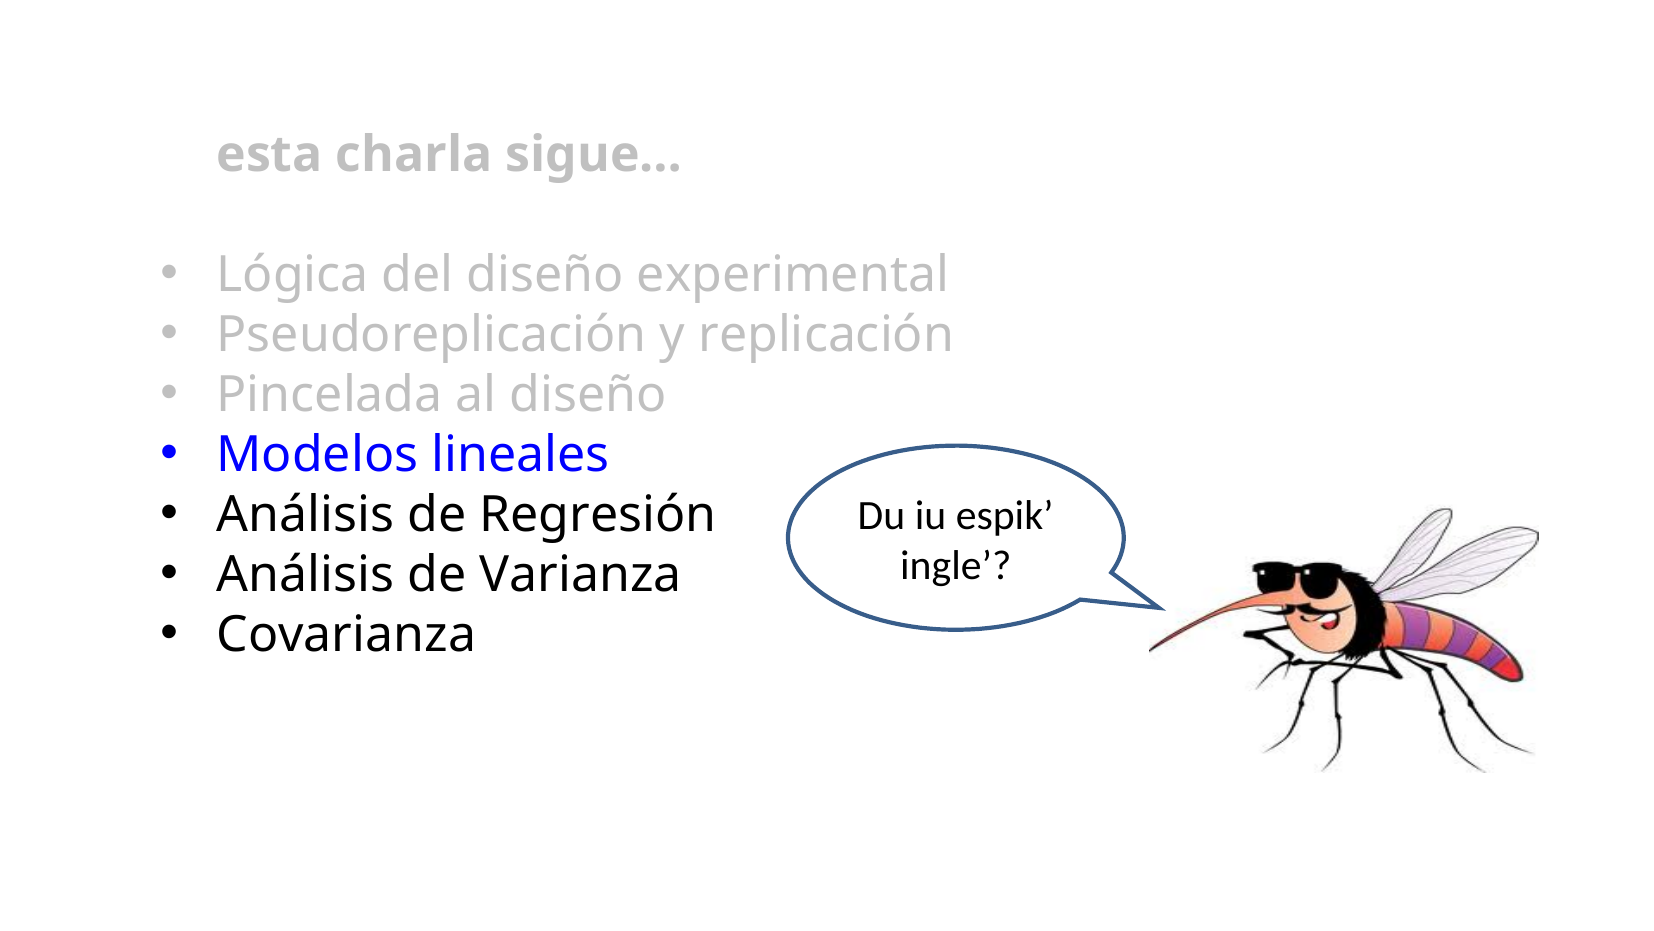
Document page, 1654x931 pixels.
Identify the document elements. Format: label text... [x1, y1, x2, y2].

text_box Du iu espik’ ingle’? [787, 445, 1159, 630]
picture [1149, 484, 1539, 773]
text_box esta charla sigue… Lógica del diseño experimental Pseudoreplicación y replicación Pincelada al diseño Modelos lineales Análisis de Regresión Análisis de Varianza Covarianza [145, 113, 970, 670]
